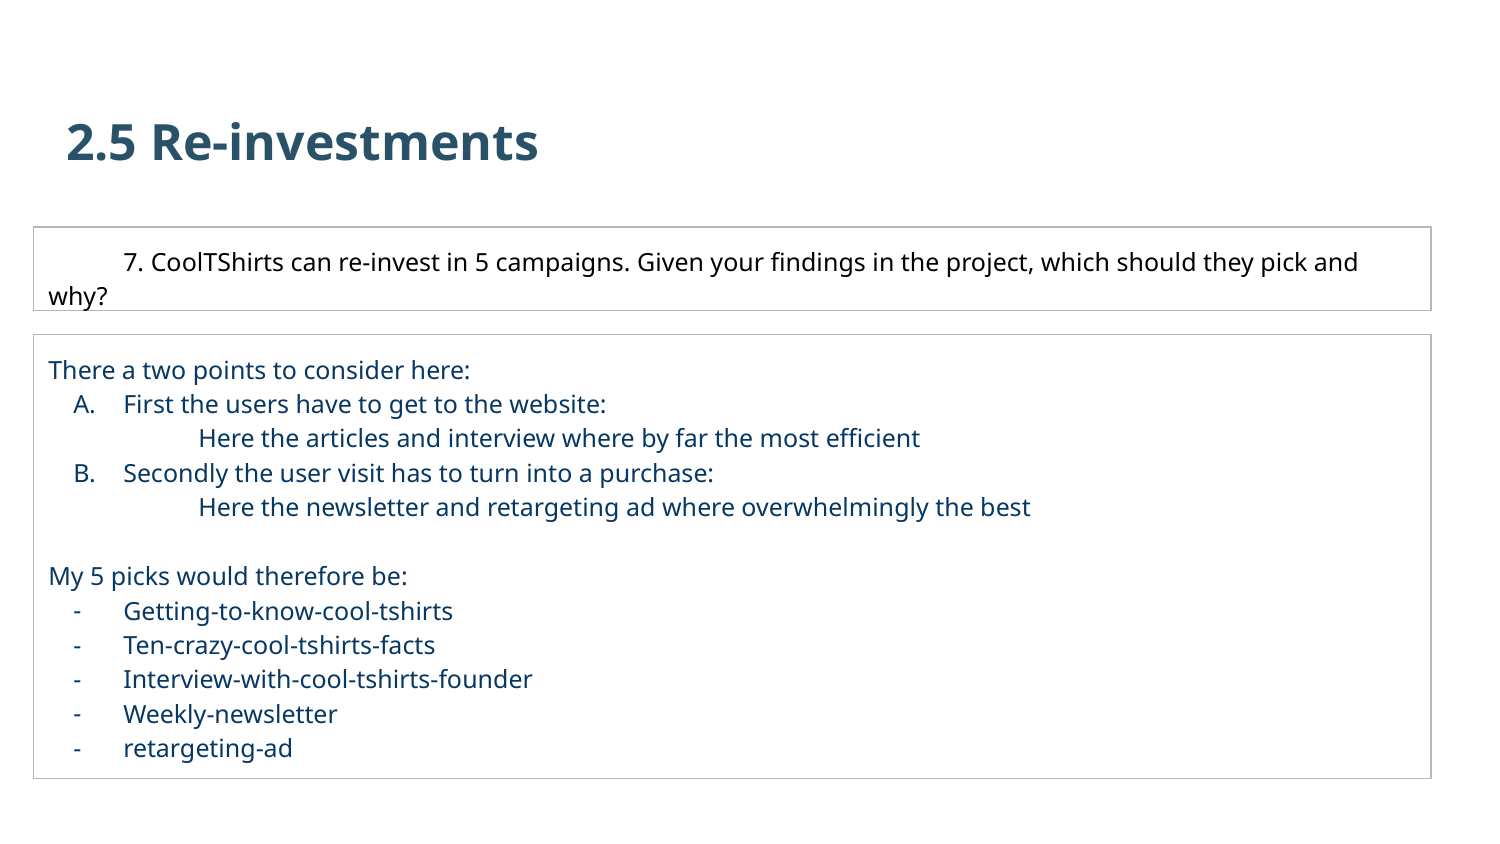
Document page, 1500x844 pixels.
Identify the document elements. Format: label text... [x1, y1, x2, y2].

text_box There a two points to consider here: First the users have to get to the website: Here the articles and interview where by far the most efficient Secondly the user visit has to turn into a purchase: Here the newsletter and retargeting ad where overwhelmingly the best My 5 picks would therefore be: Getting-to-know-cool-tshirts Ten-crazy-cool-tshirts-facts Interview-with-cool-tshirts-founder Weekly-newsletter retargeting-ad [33, 334, 1432, 779]
text_box 2.5 Re-investments [51, 48, 1449, 186]
text_box 7. CoolTShirts can re-invest in 5 campaigns. Given your findings in the project, which should they pick and why? [33, 226, 1432, 311]
